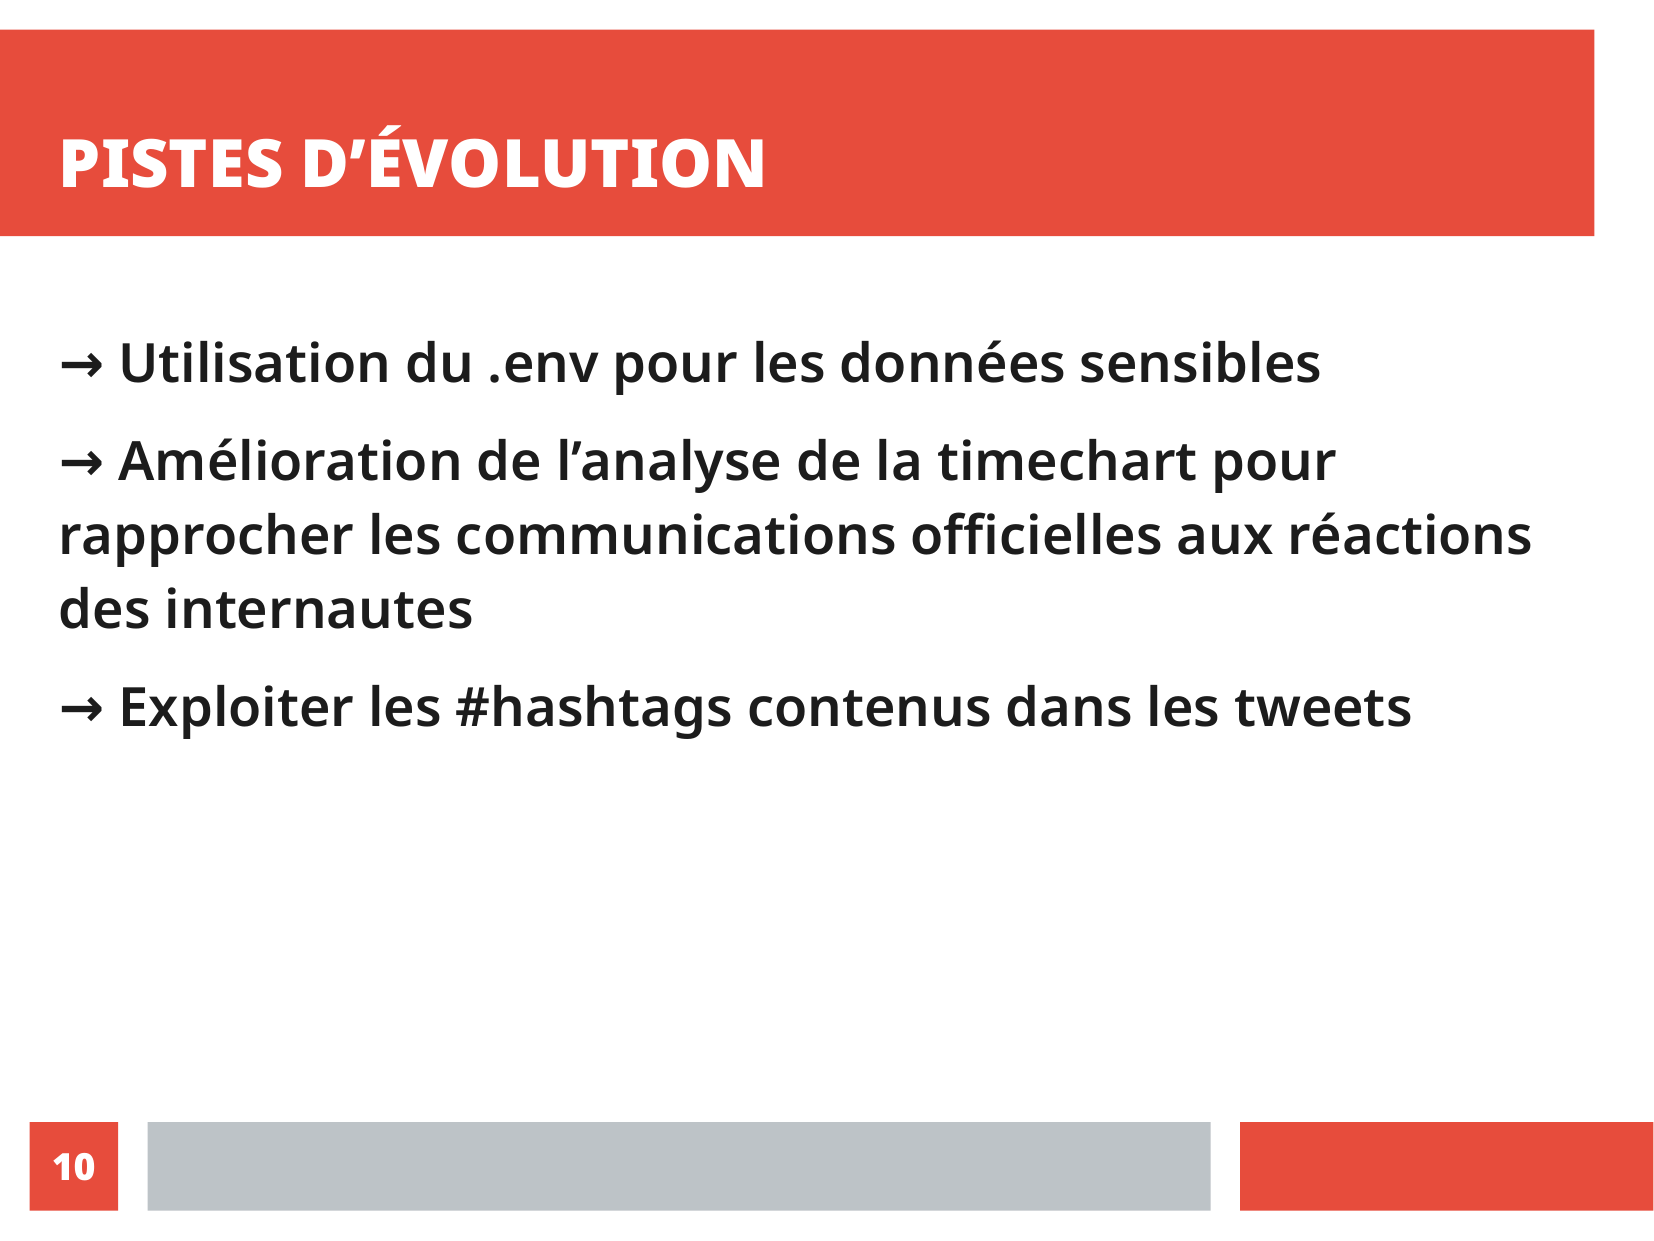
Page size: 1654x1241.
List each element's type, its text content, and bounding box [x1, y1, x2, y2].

title PISTES D’ÉVOLUTION [59, 59, 1595, 207]
list → Utilisation du .env pour les données sensibles → Amélioration de l’analyse de la timechart pour rapprocher les communications officielles aux réactions des internautes → Exploiter les #hashtags contenus dans les tweets [58, 324, 1565, 1093]
